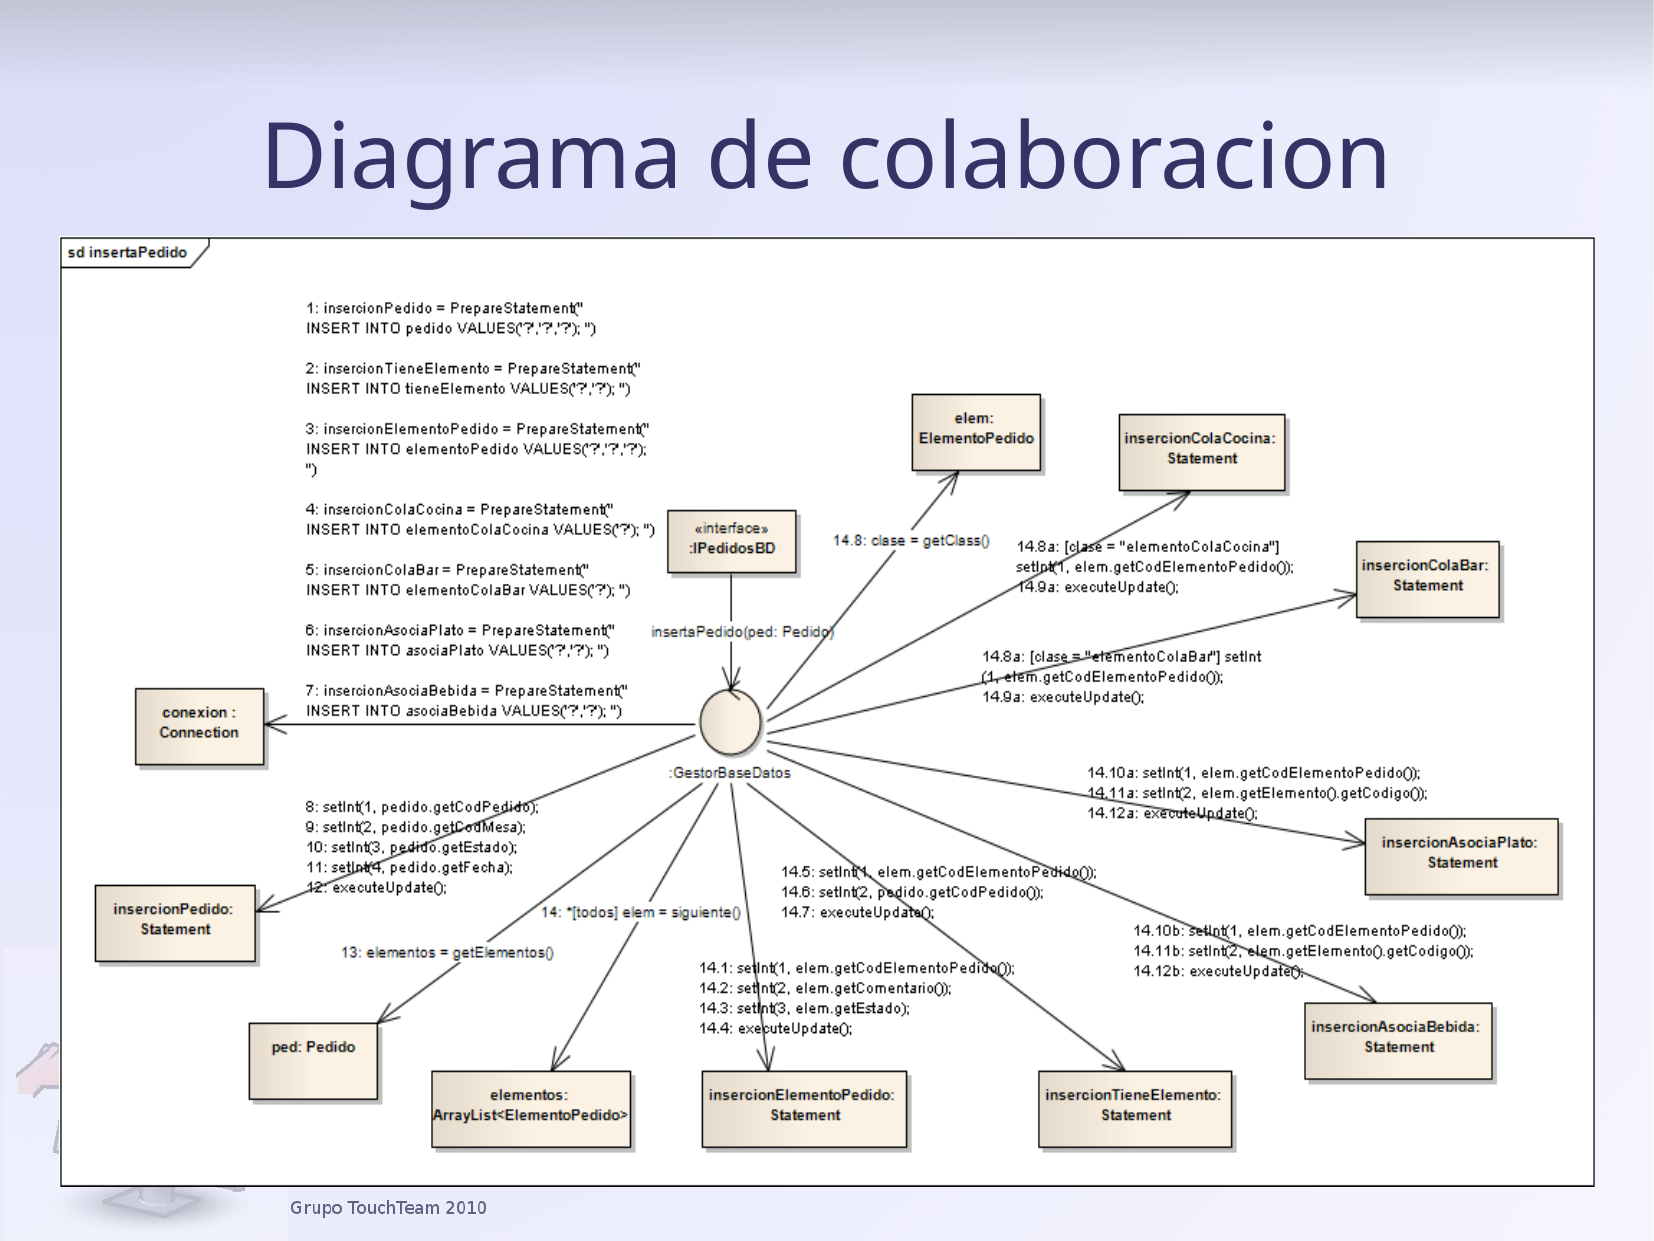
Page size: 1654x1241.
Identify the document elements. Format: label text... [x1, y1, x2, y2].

title Diagrama de colaboracion [82, 56, 1571, 236]
picture [0, 0, 1654, 1241]
